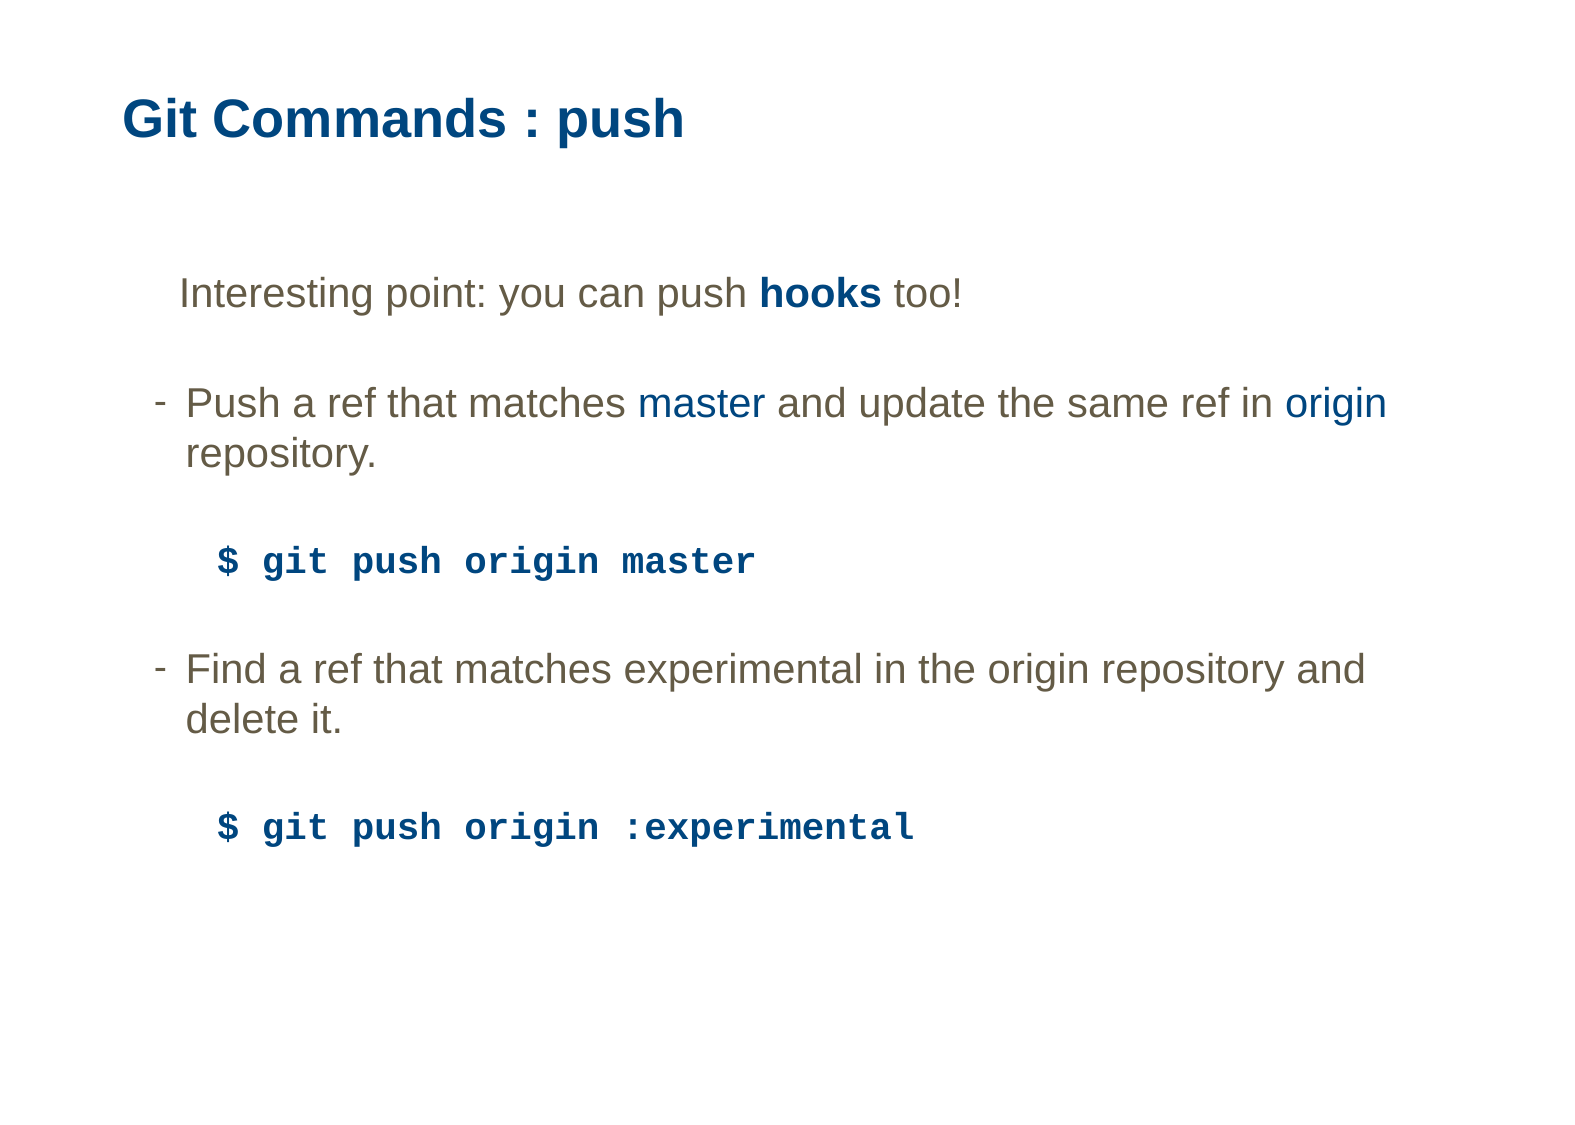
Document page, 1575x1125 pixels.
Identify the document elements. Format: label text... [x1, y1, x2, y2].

title Git Commands : push [122, 76, 1541, 157]
list Interesting point: you can push hooks too! Push a ref that matches master and update the same ref in origin repository. $ git push origin master Find a ref that matches experimental in the origin repository and delete it. $ git push origin :experimental [122, 265, 1398, 941]
